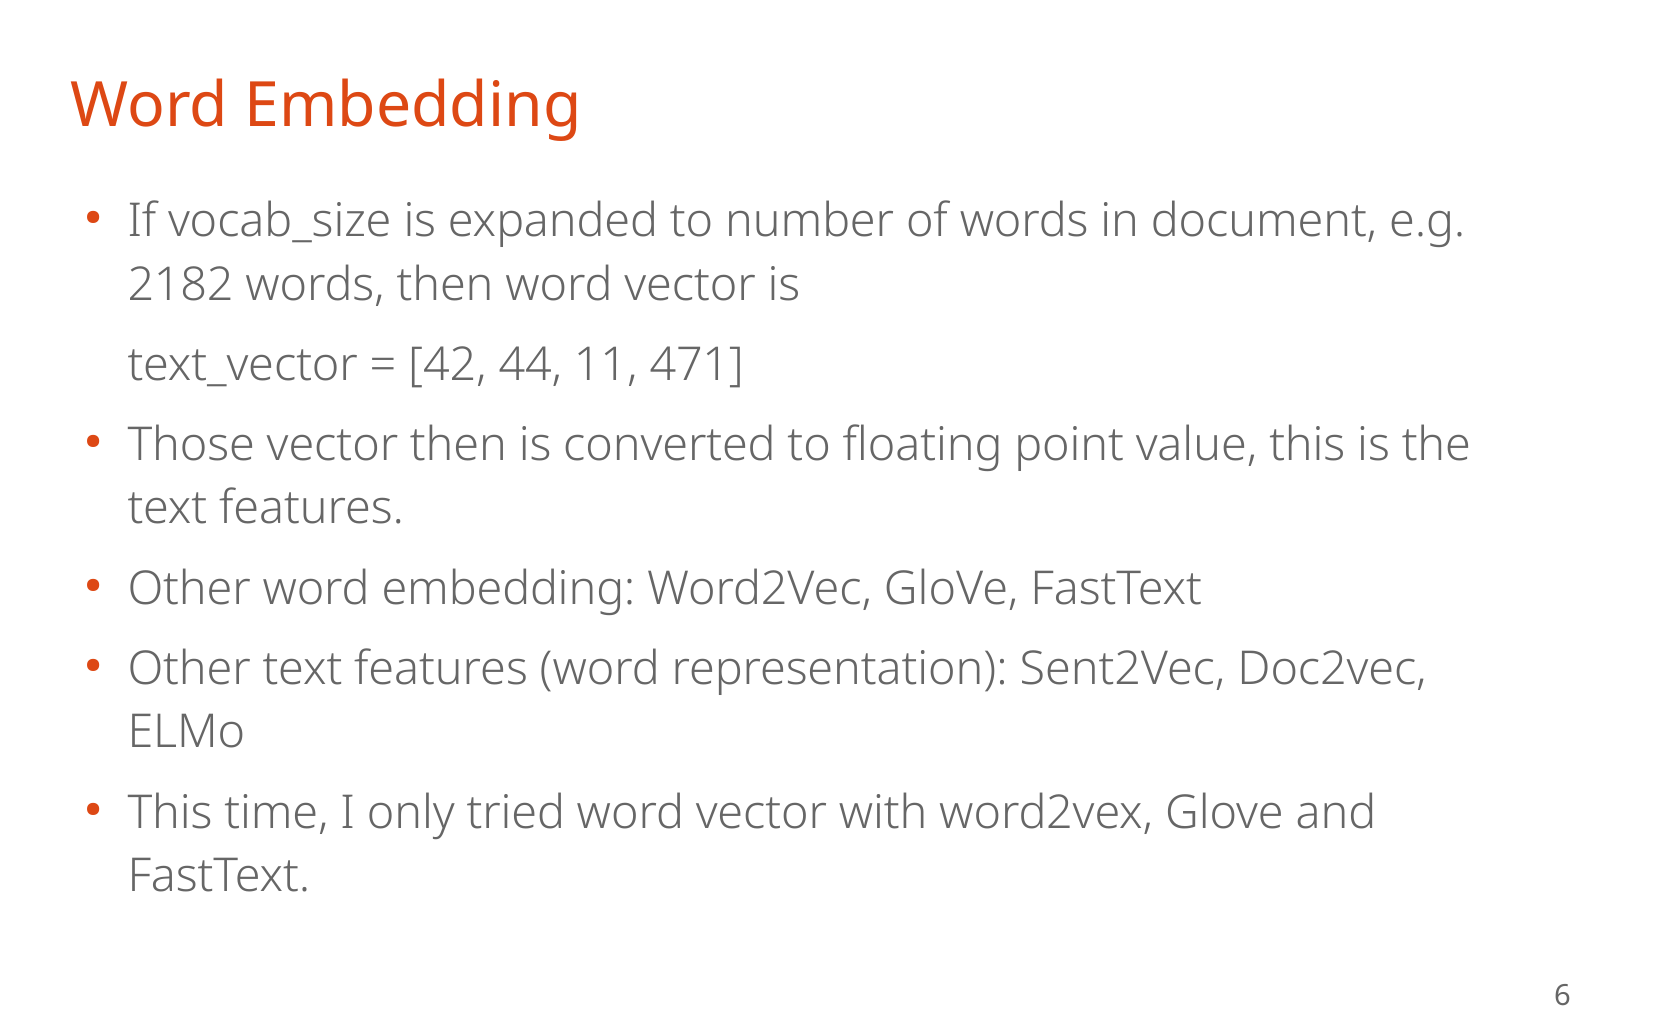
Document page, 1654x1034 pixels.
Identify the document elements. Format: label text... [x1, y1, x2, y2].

list If vocab_size is expanded to number of words in document, e.g. 2182 words, then word vector is text_vector = [42, 44, 11, 471] Those vector then is converted to floating point value, this is the text features. Other word embedding: Word2Vec, GloVe, FastText Other text features (word representation): Sent2Vec, Doc2vec, ELMo This time, I only tried word vector with word2vex, Glove and FastText. [70, 186, 1518, 916]
title Word Embedding [70, 49, 1518, 155]
